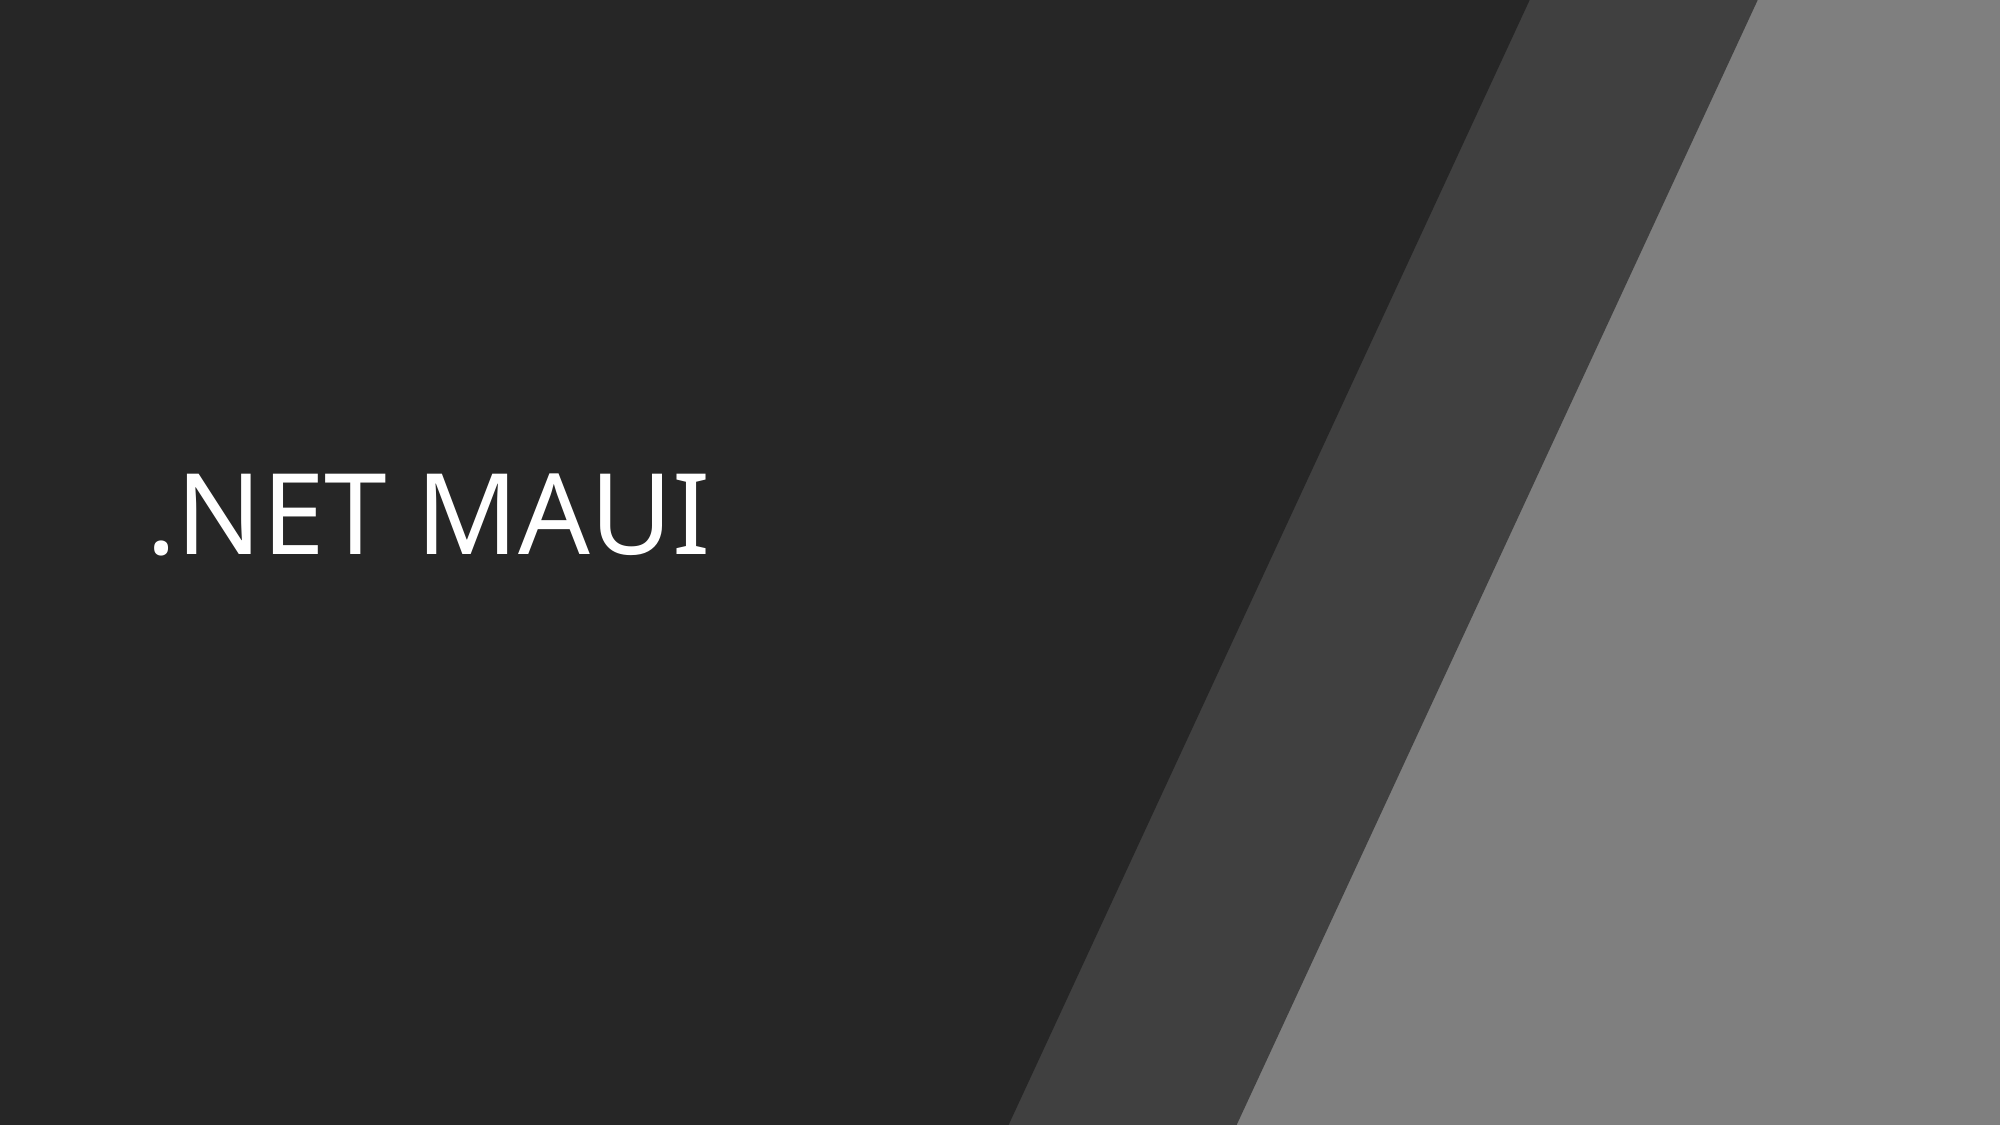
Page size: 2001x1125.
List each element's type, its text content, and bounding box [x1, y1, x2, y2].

text_box [0, 0, 2000, 1125]
title .NET MAUI [131, 157, 1223, 587]
